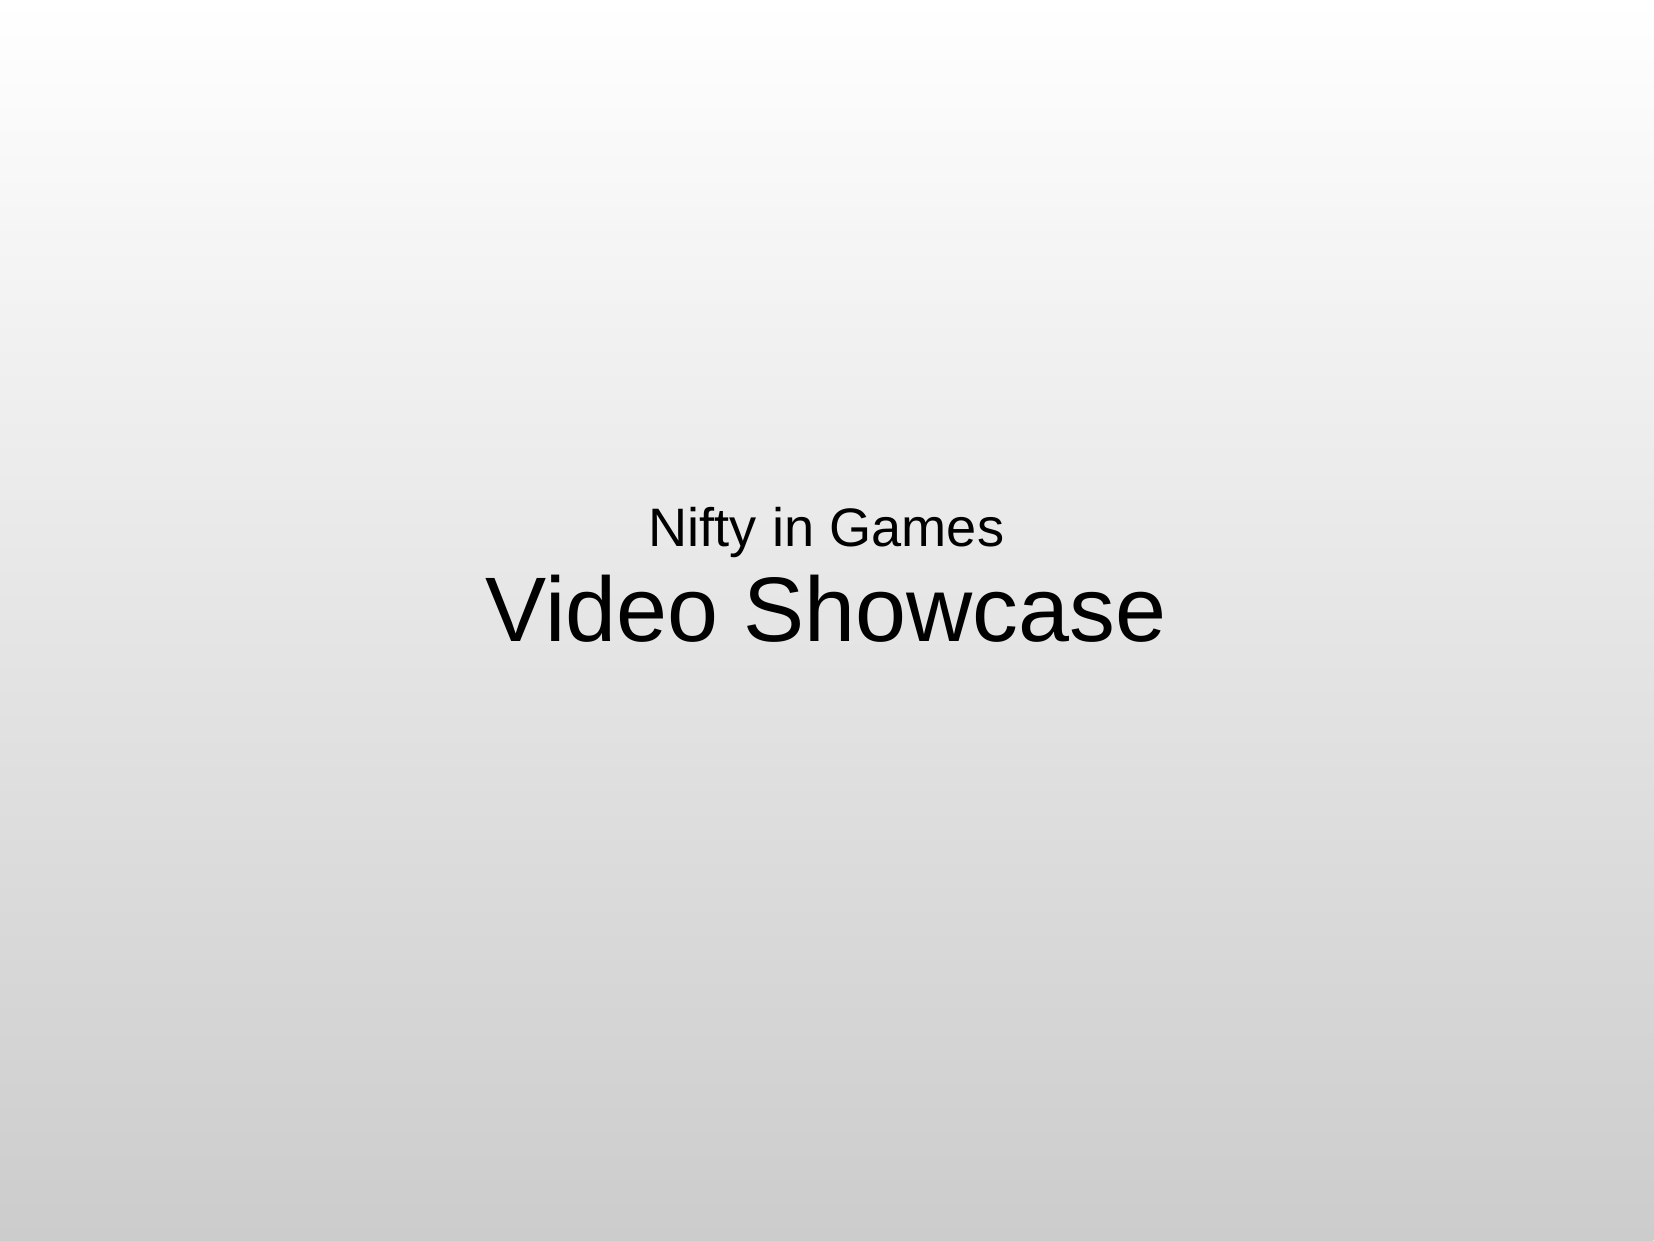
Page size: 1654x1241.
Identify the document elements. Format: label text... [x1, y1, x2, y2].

subtitle Nifty in Games Video Showcase [82, 49, 1571, 1109]
